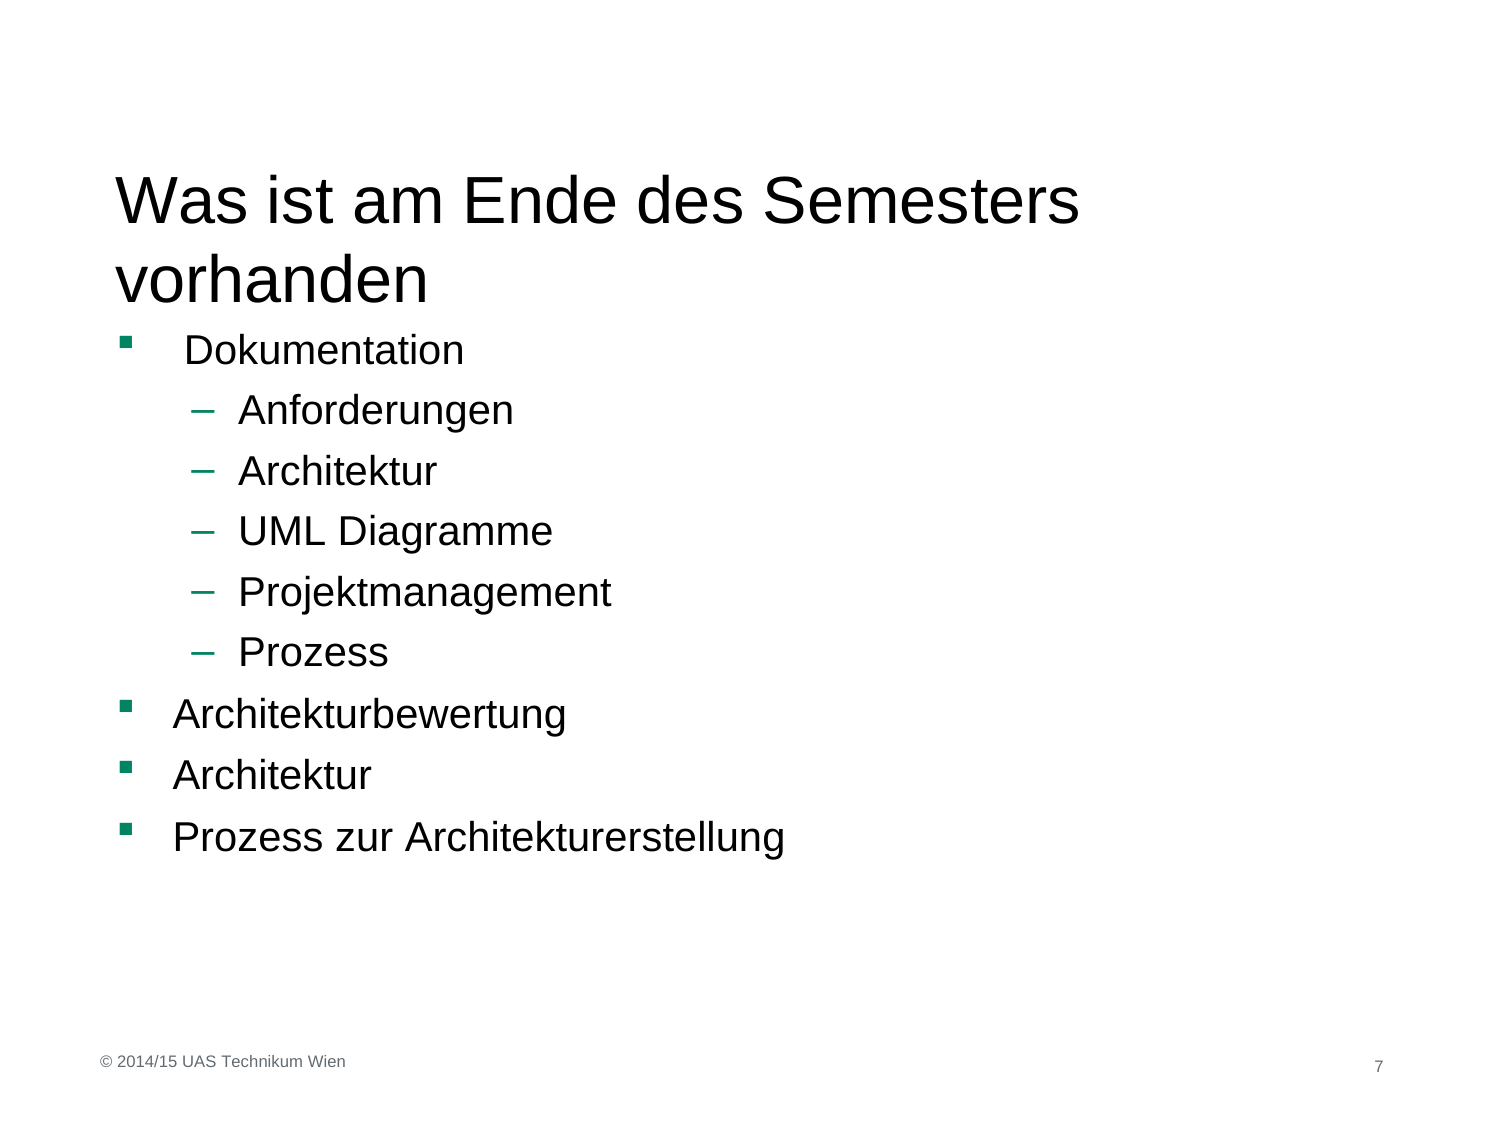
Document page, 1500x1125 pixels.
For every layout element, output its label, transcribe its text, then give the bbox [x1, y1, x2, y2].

text_box <number> [1033, 1023, 1384, 1102]
text_box © 2014/15 UAS Technikum Wien [100, 1023, 928, 1102]
title Was ist am Ende des Semesters vorhanden [100, 148, 1388, 251]
list Dokumentation Anforderungen Architektur UML Diagramme Projektmanagement Prozess Architekturbewertung Architektur Prozess zur Architekturerstellung [101, 314, 1389, 1000]
